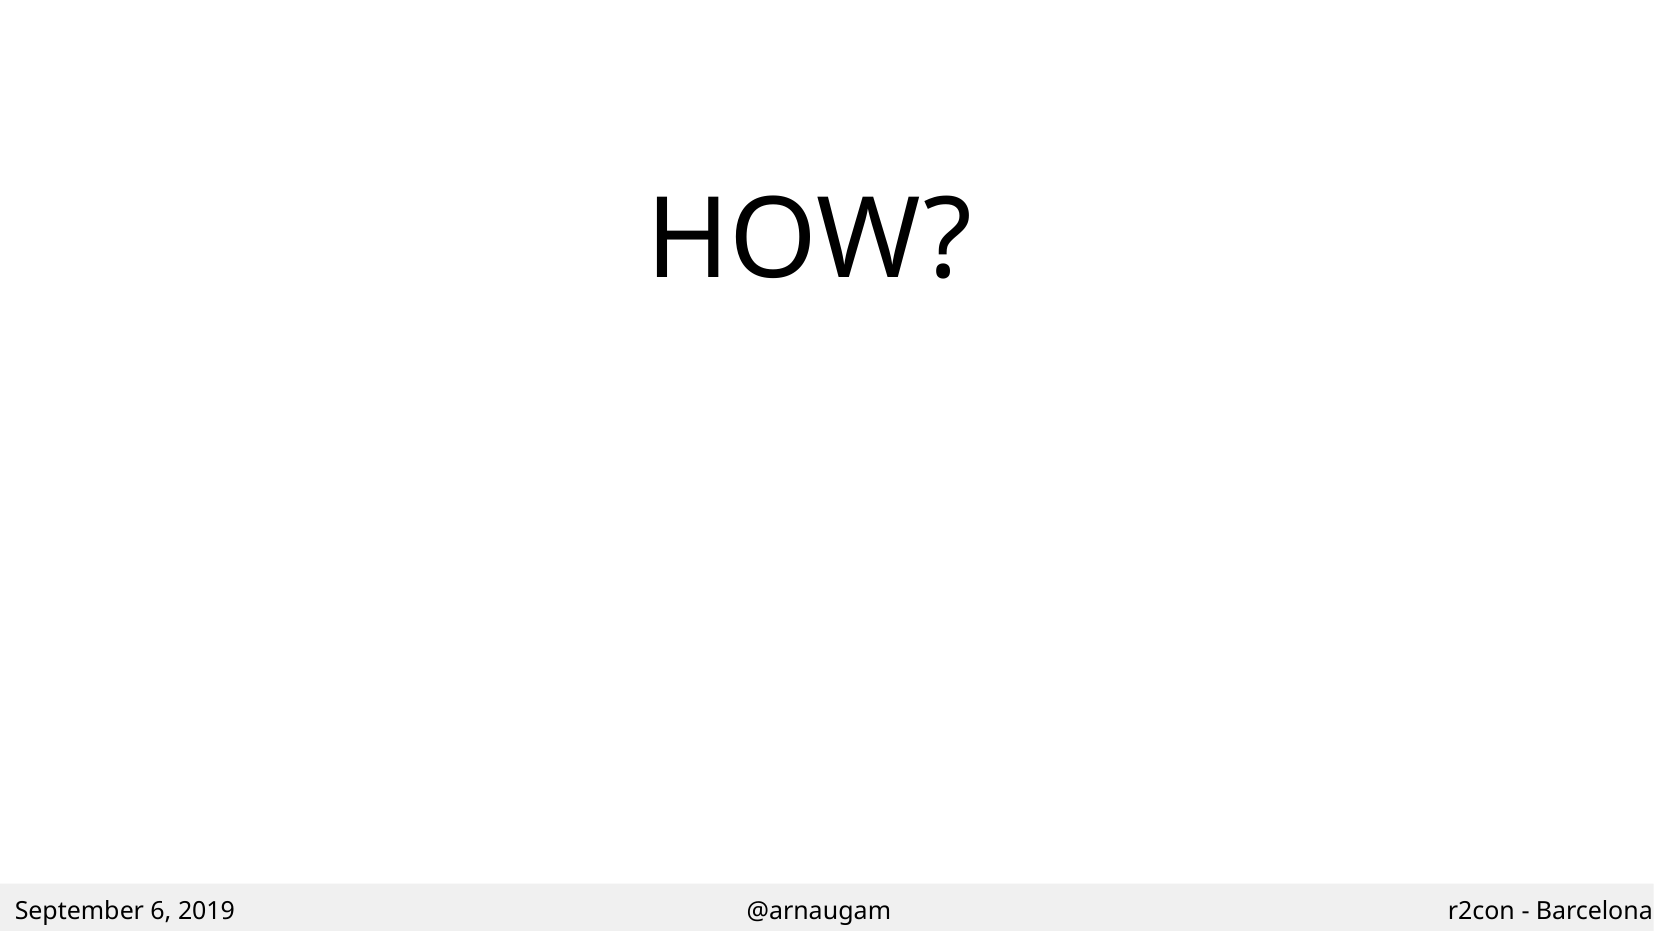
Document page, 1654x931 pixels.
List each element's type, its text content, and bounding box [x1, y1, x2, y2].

text_box HOW? [631, 150, 1022, 301]
